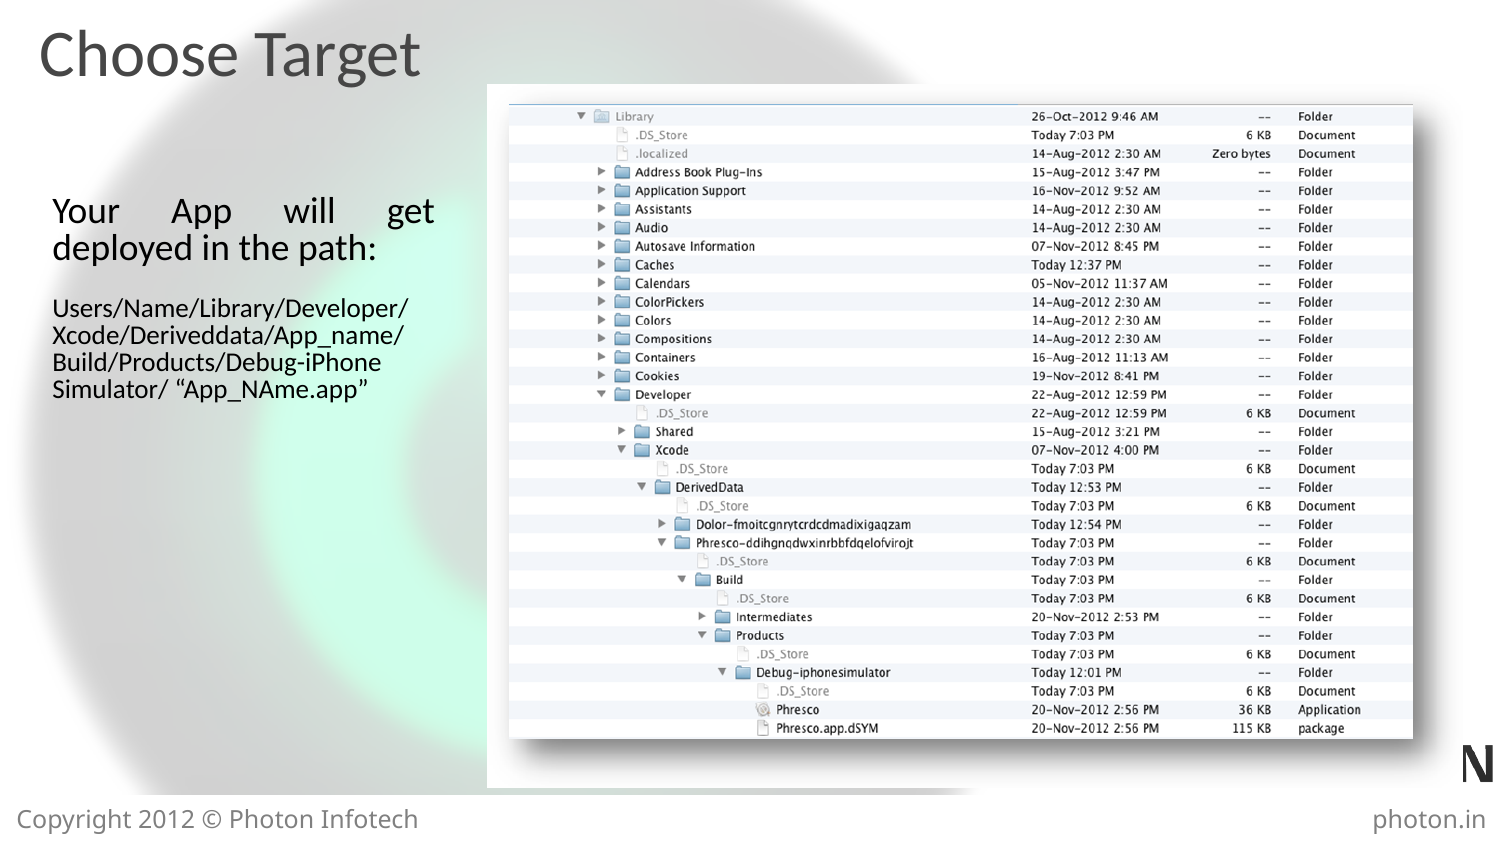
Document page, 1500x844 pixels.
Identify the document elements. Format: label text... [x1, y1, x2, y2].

text_box Your App will get deployed in the path: Users/Name/Library/Developer/Xcode/Deriveddata/App_name/Build/Products/Debug-iPhone Simulator/ “App_NAme.app” [37, 187, 451, 601]
title Choose Target [24, 0, 1463, 122]
picture [0, 0, 1497, 795]
